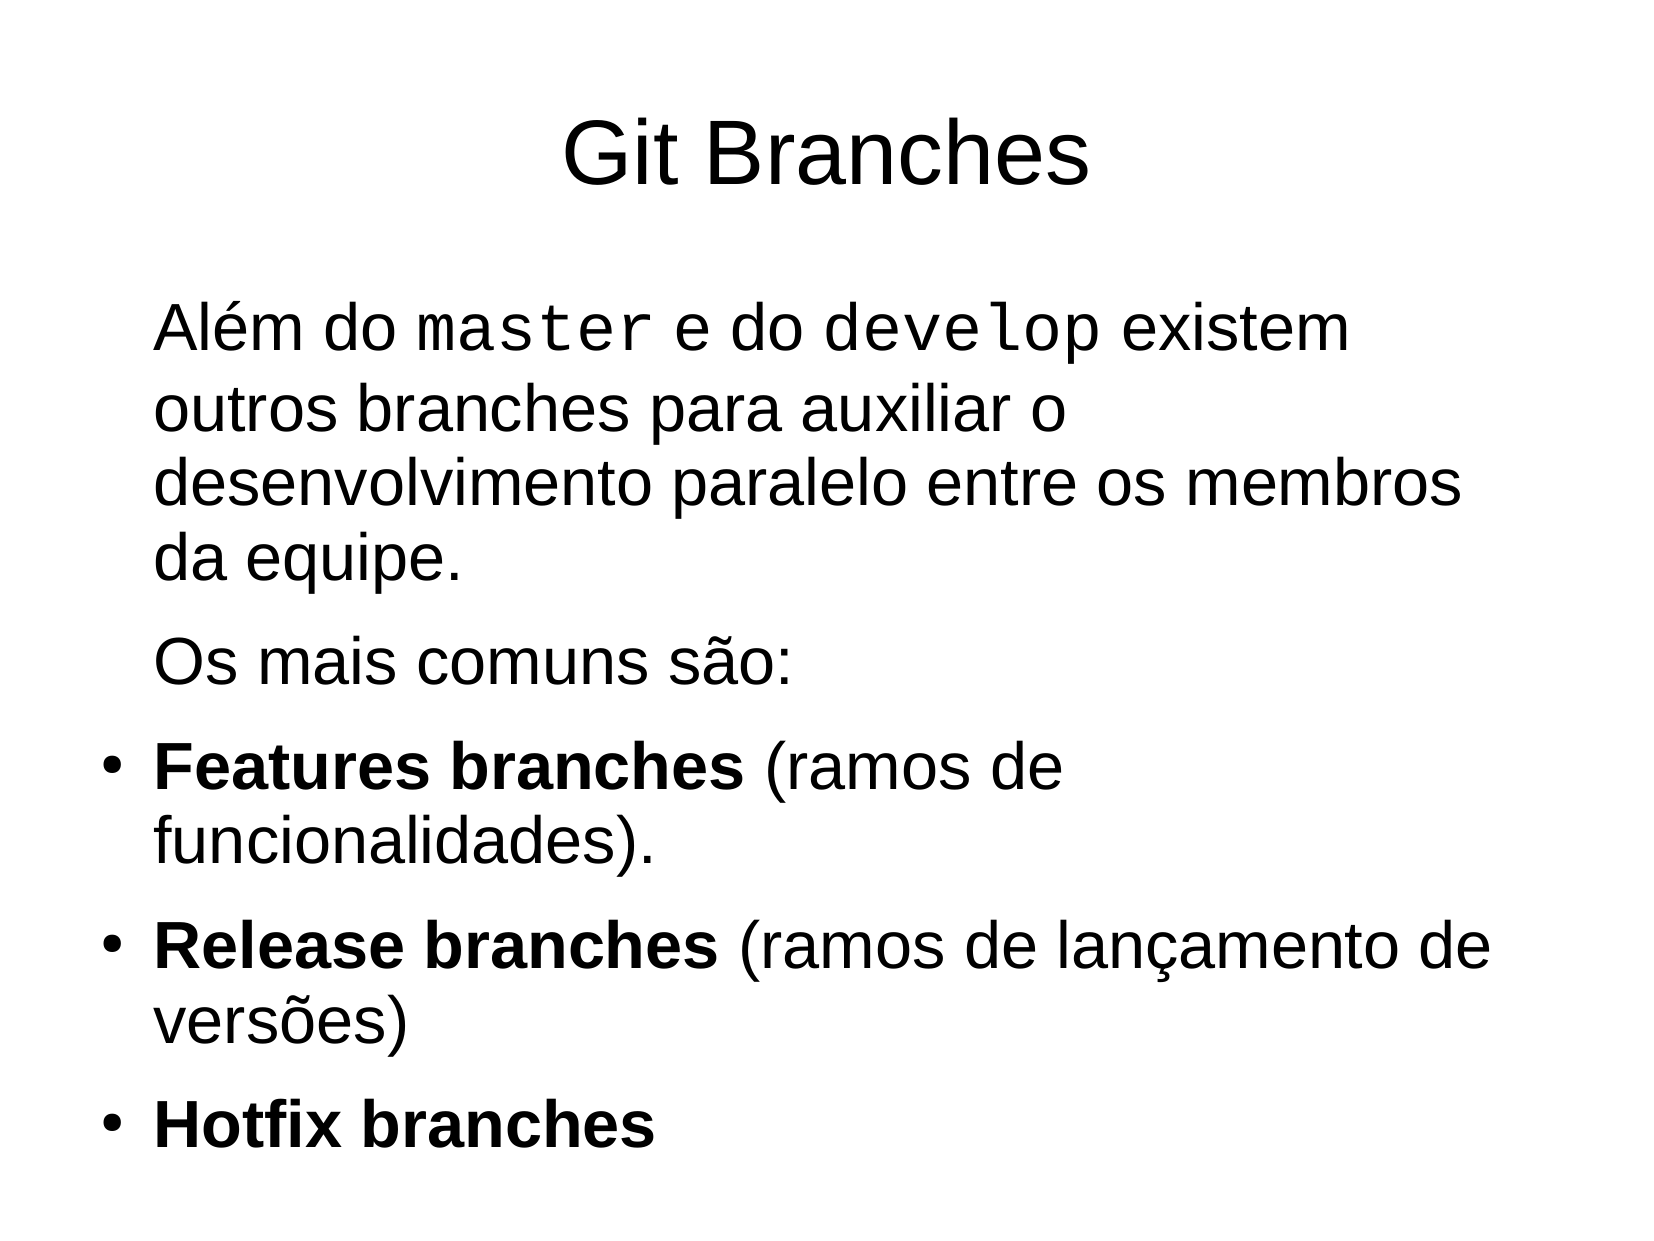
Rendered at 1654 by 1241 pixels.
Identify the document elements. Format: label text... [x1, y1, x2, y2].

title Git Branches [82, 49, 1571, 257]
list Além do master e do develop existem outros branches para auxiliar o desenvolvimento paralelo entre os membros da equipe. Os mais comuns são: Features branches (ramos de funcionalidades). Release branches (ramos de lançamento de versões) Hotfix branches [82, 290, 1538, 1193]
